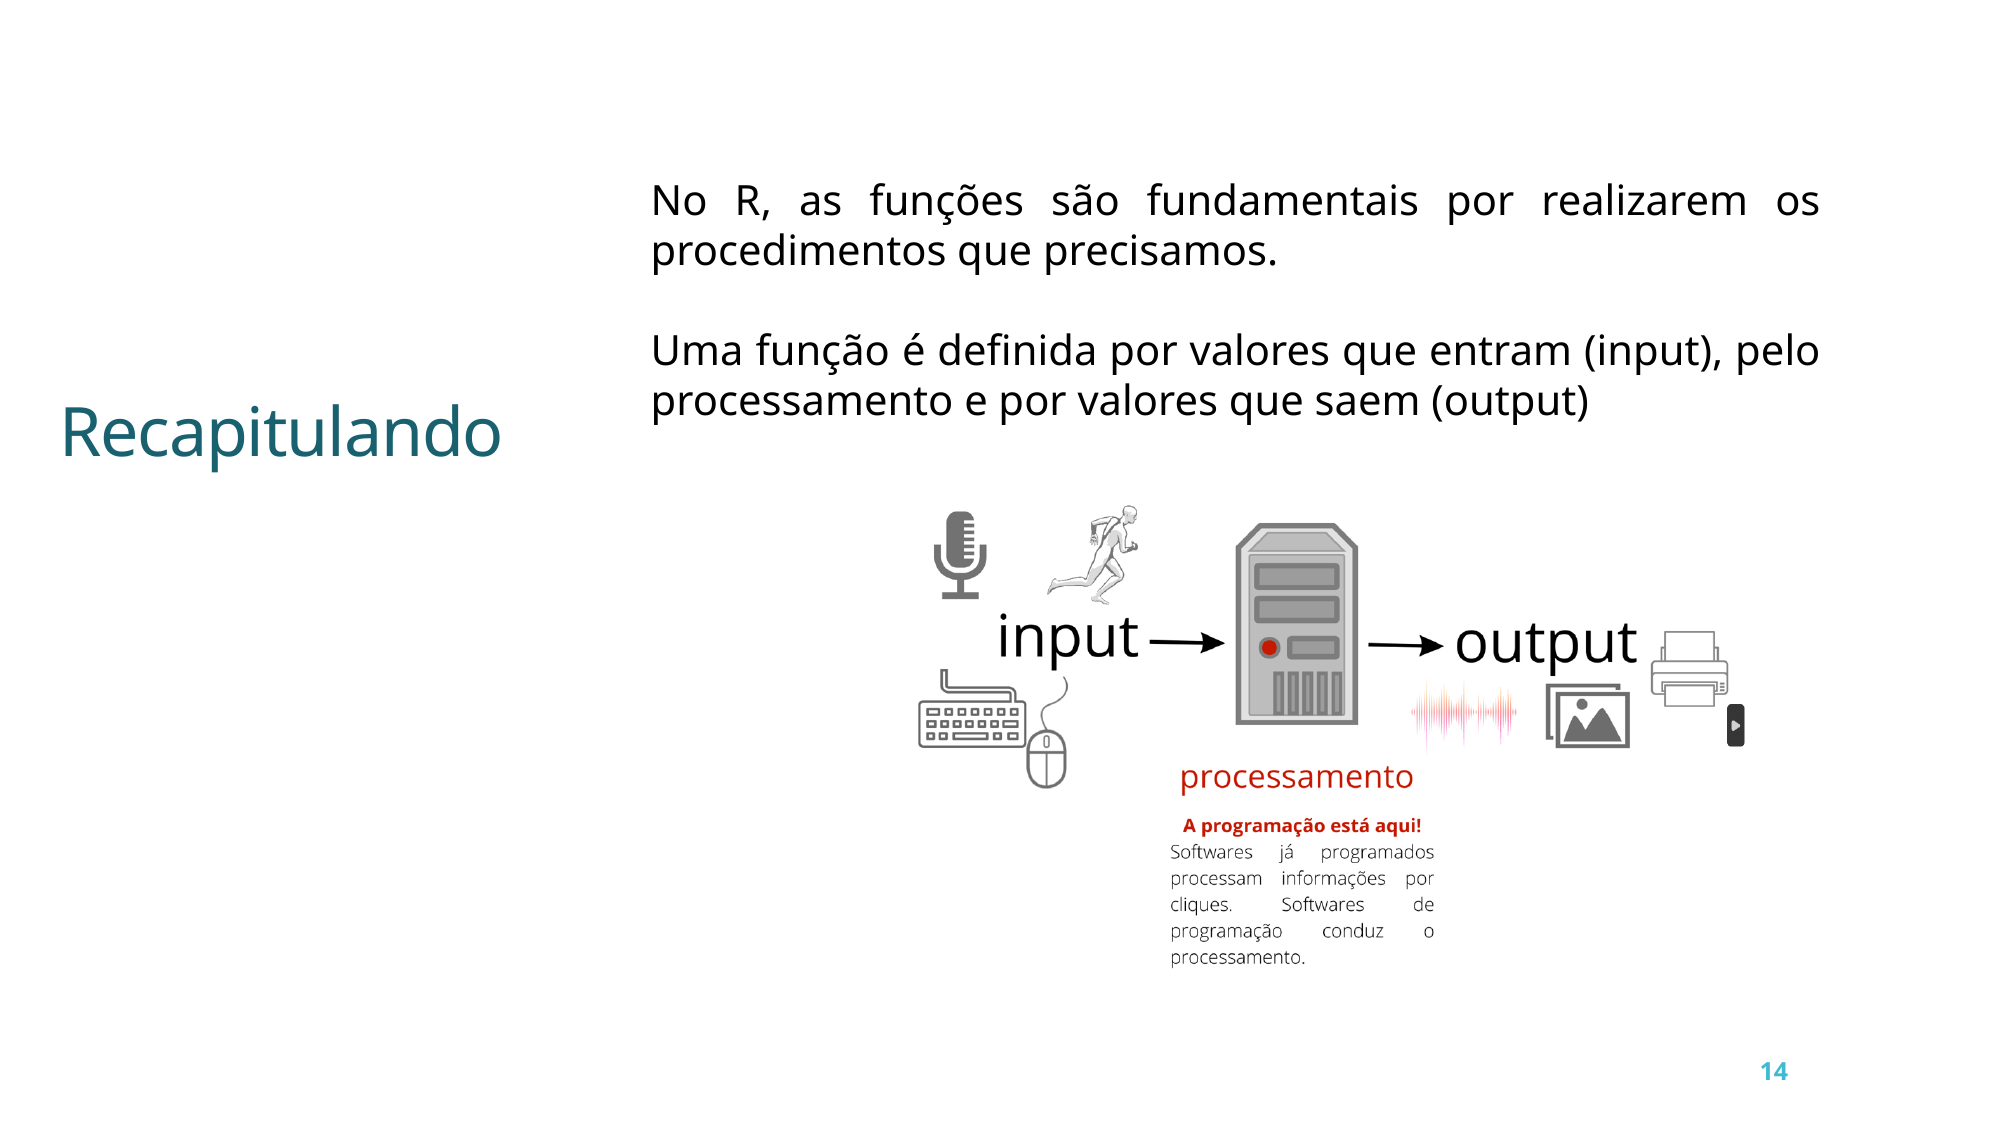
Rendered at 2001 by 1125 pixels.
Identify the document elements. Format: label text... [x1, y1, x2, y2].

text_box No R, as funções são fundamentais por realizarem os procedimentos que precisamos. Uma função é definida por valores que entram (input), pelo processamento e por valores que saem (output) [635, 166, 1861, 434]
slide_number 14 [1744, 1042, 1996, 1103]
text_box Recapitulando Funções [0, 389, 564, 627]
picture [882, 476, 1745, 974]
